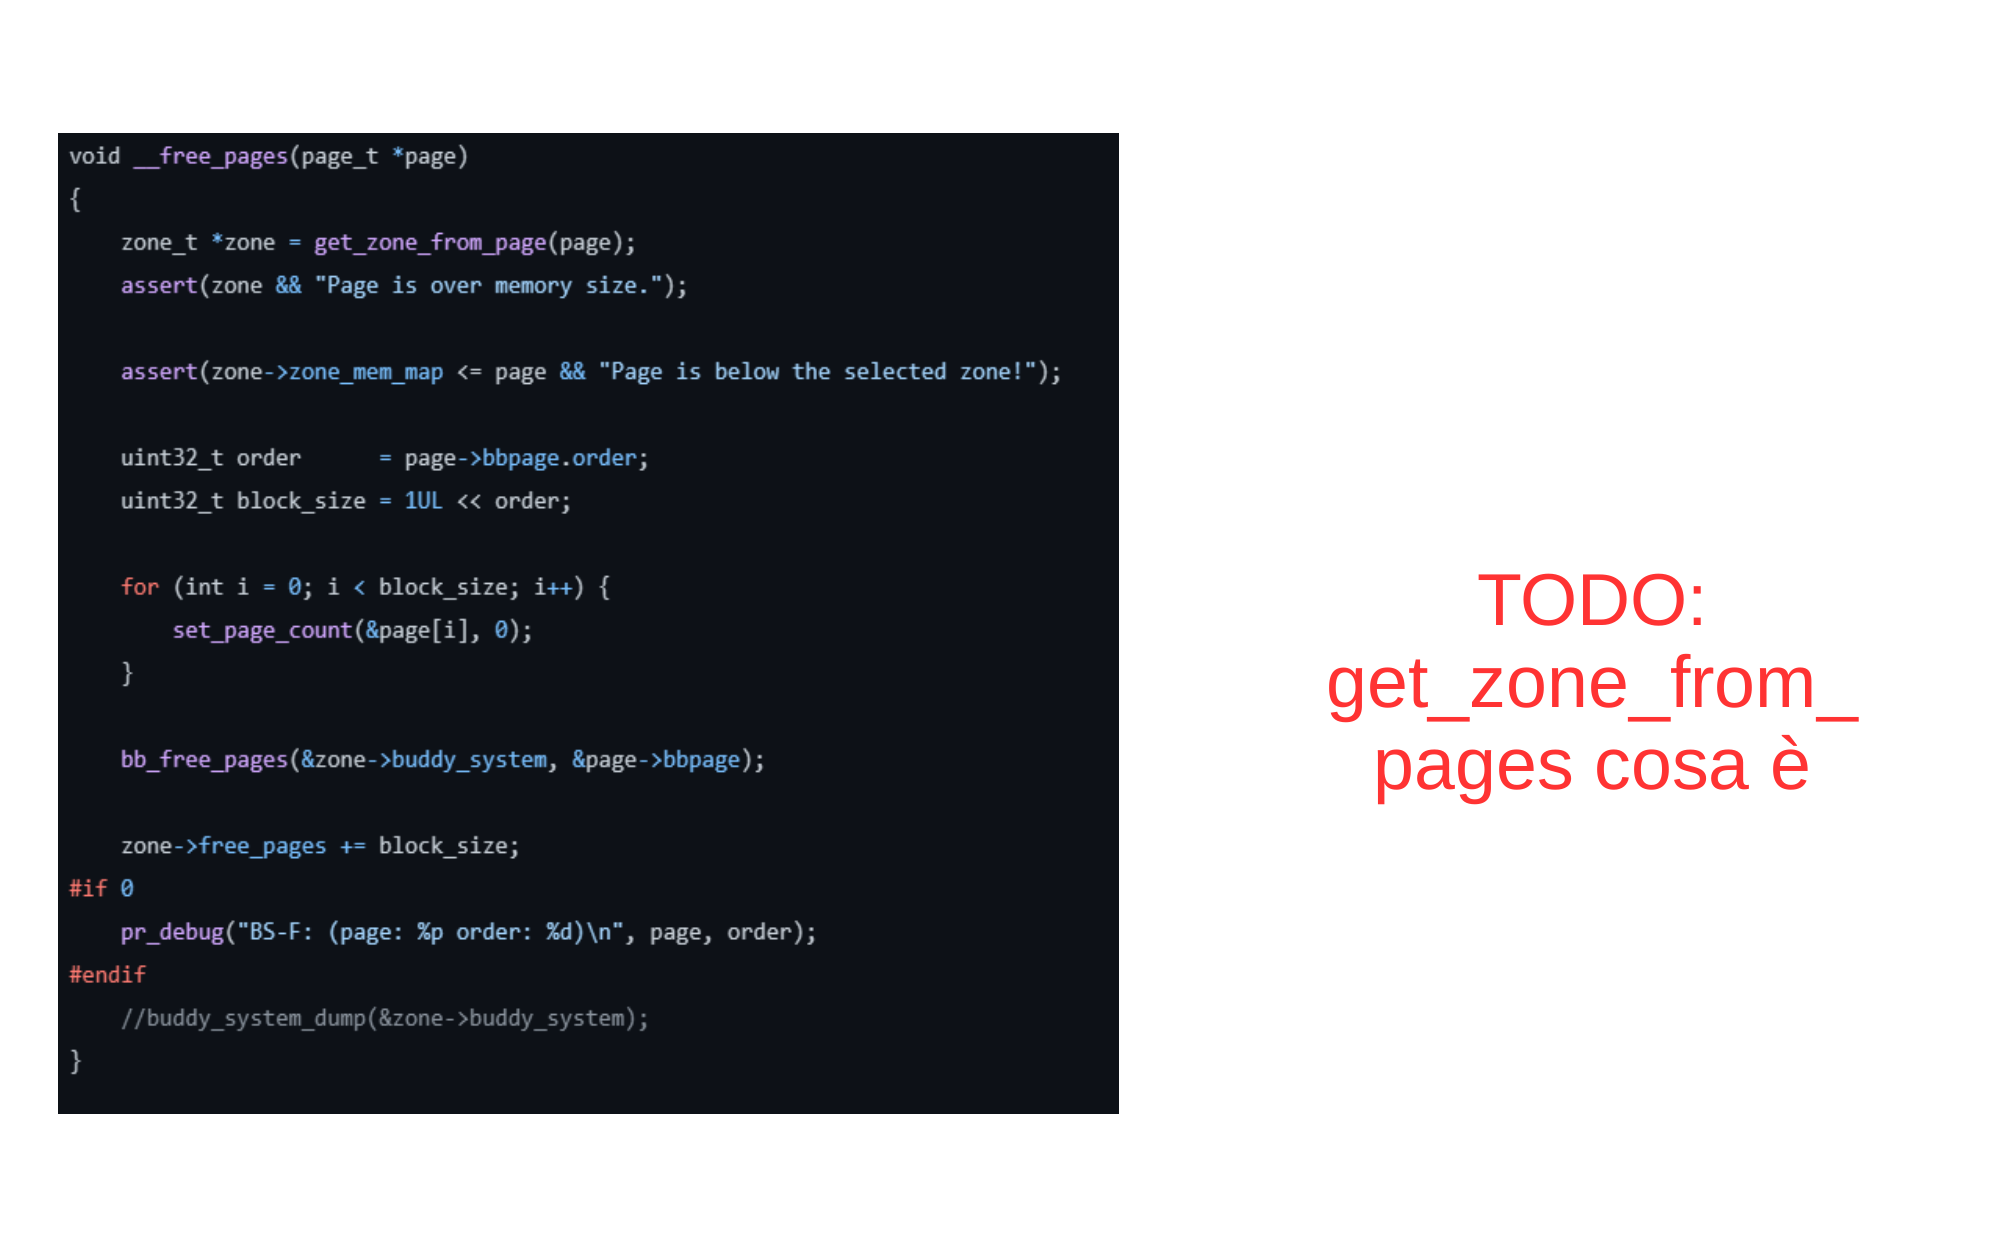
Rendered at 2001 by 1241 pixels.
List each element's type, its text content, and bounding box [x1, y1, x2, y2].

picture [58, 133, 1119, 1114]
subtitle TODO: get_zone_from_pages cosa è [1322, 247, 1863, 1117]
